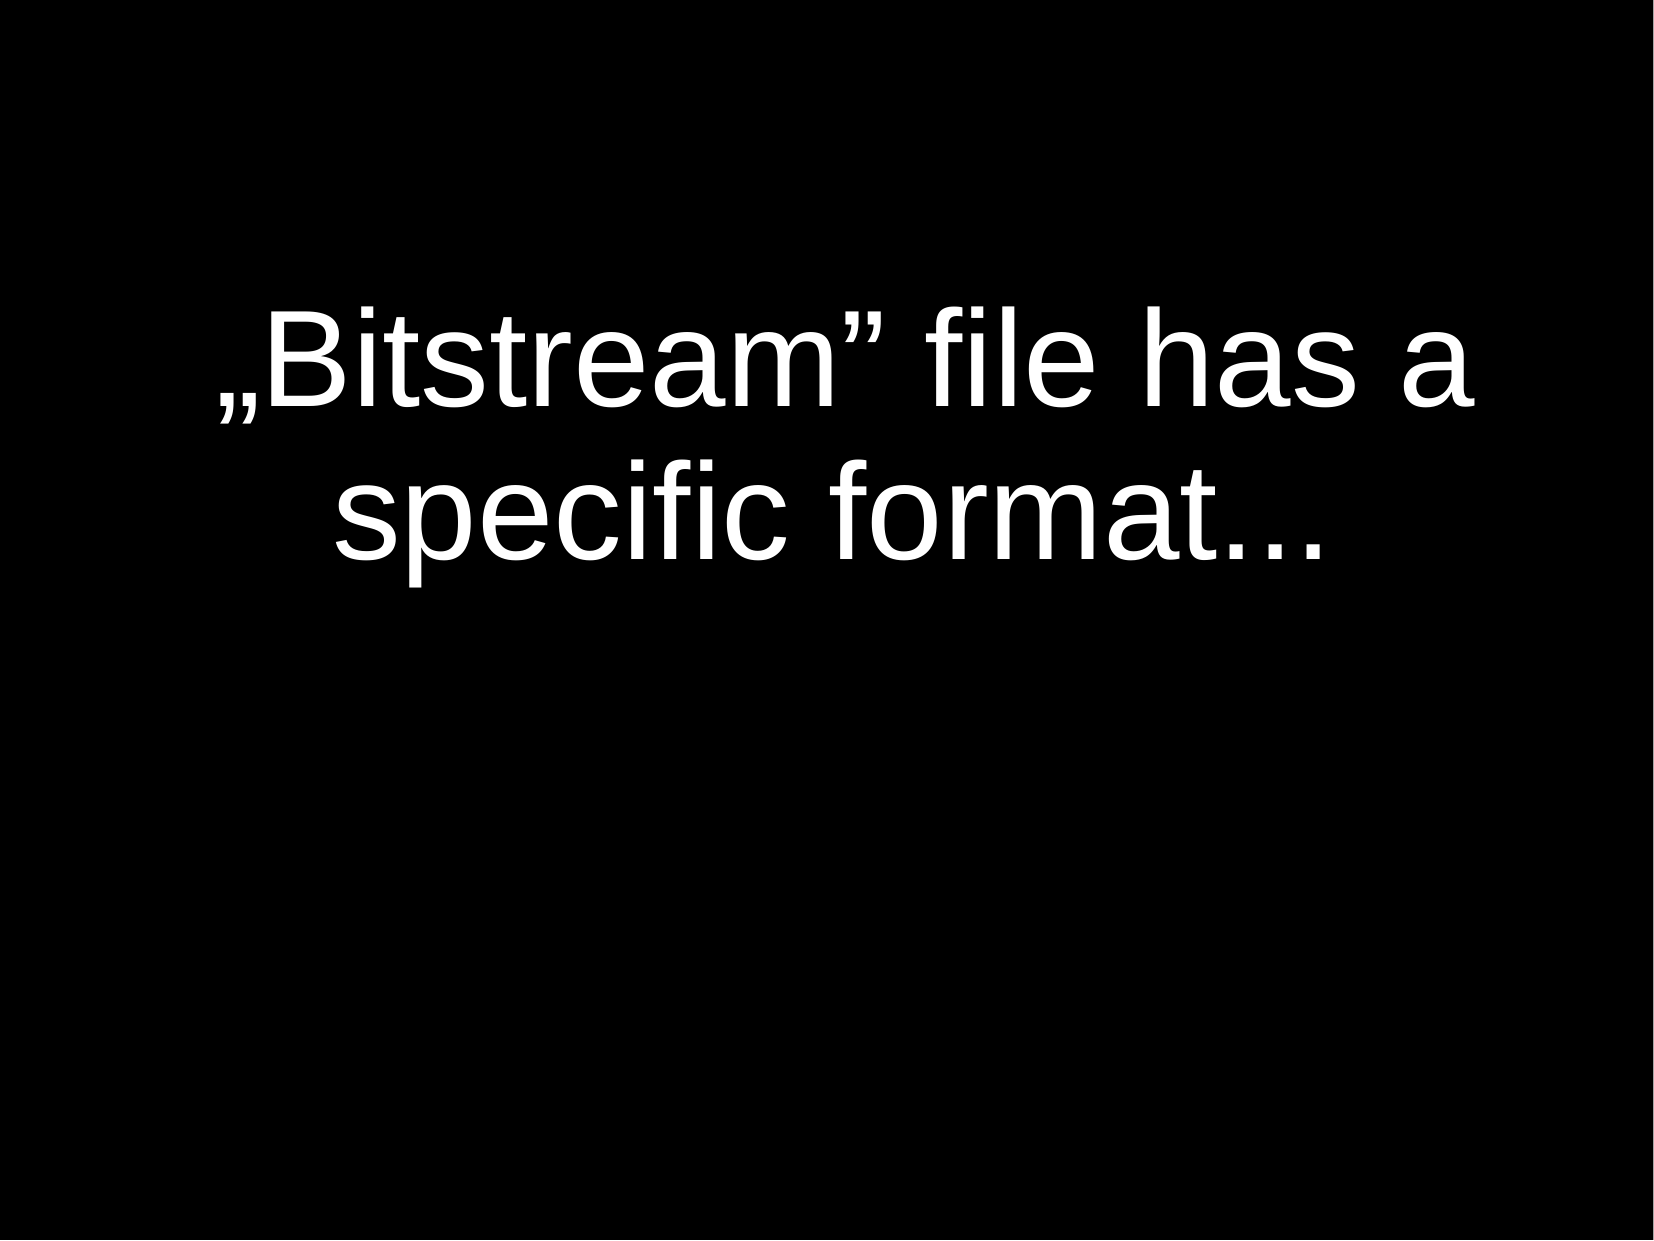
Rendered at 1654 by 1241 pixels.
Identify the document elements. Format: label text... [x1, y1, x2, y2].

title „Bitstream” file has a specific format... [88, 73, 1577, 798]
